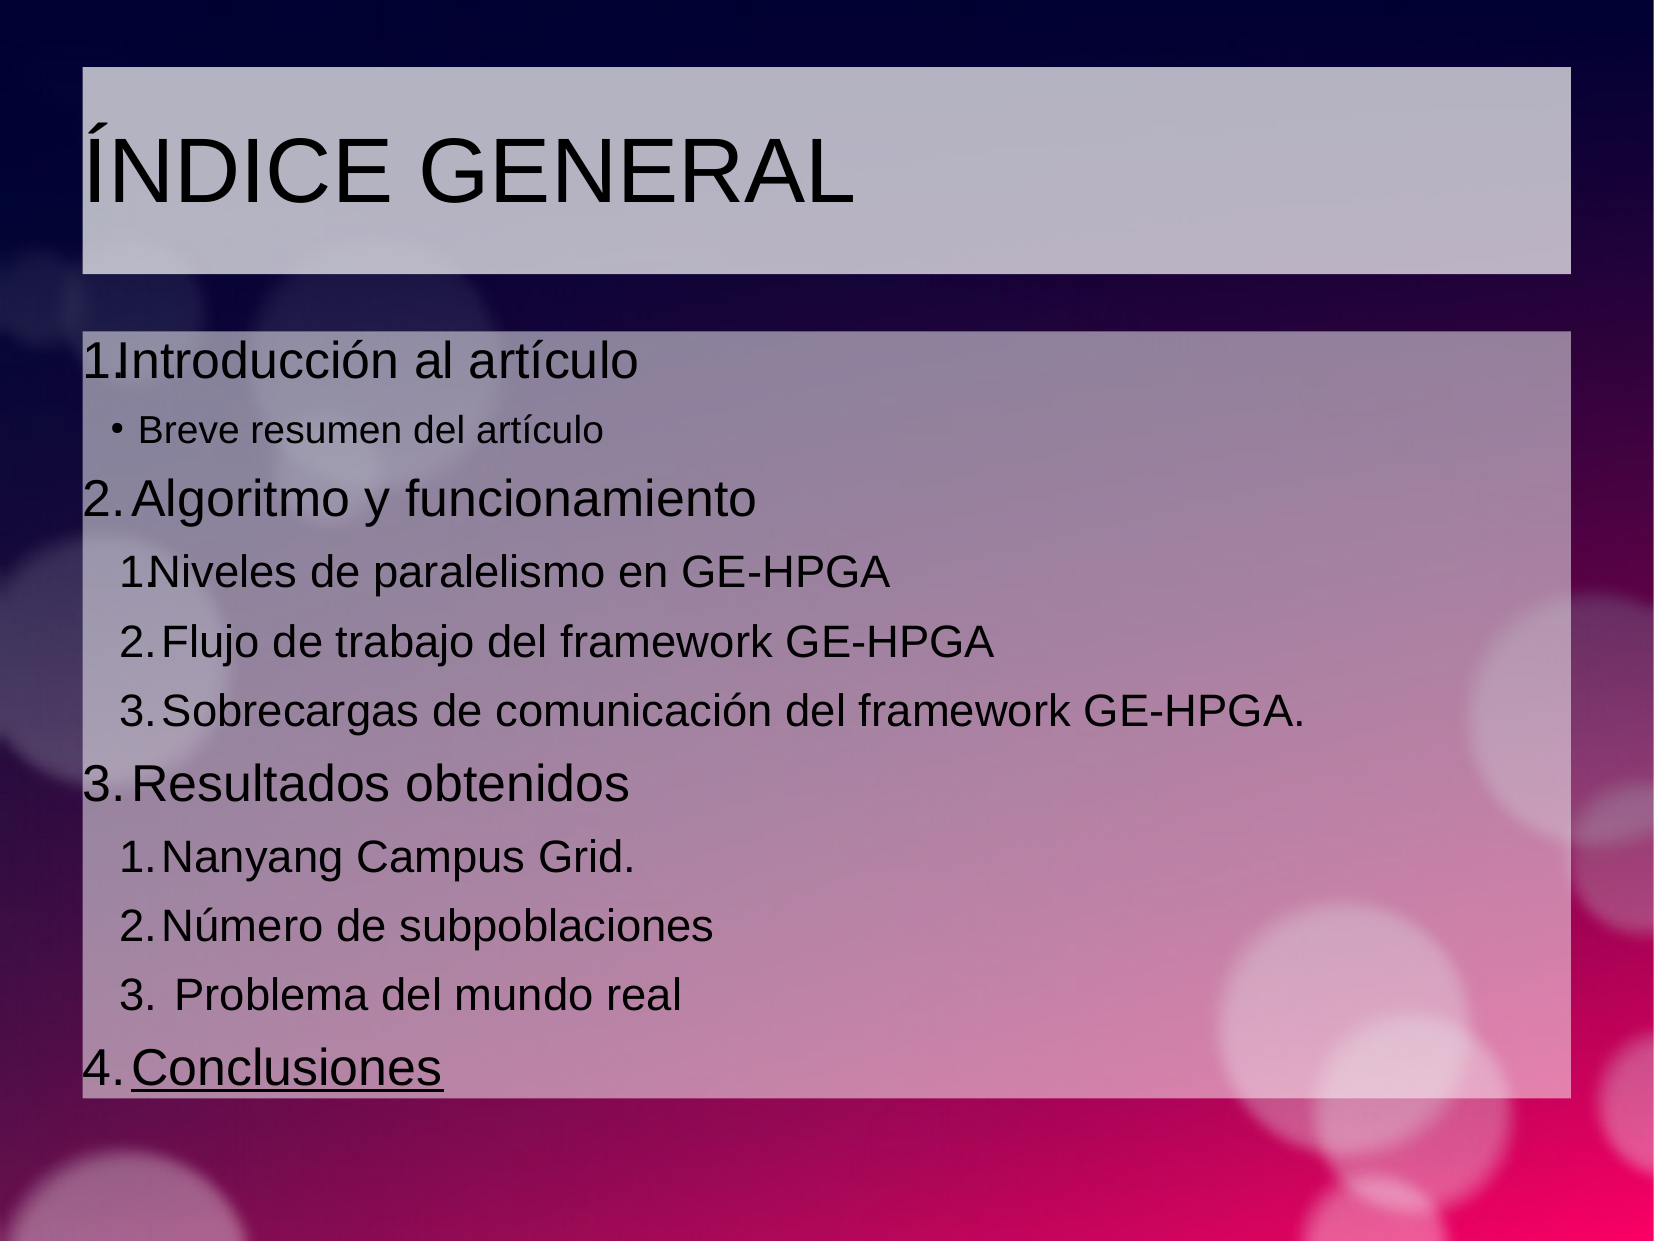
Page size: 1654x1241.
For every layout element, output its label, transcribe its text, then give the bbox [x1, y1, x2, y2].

title ÍNDICE GENERAL [82, 67, 1571, 275]
list Introducción al artículo Breve resumen del artículo Algoritmo y funcionamiento Niveles de paralelismo en GE-HPGA Flujo de trabajo del framework GE-HPGA Sobrecargas de comunicación del framework GE-HPGA. Resultados obtenidos Nanyang Campus Grid. Número de subpoblaciones Problema del mundo real Conclusiones [82, 331, 1571, 1099]
picture [0, 0, 1654, 1241]
